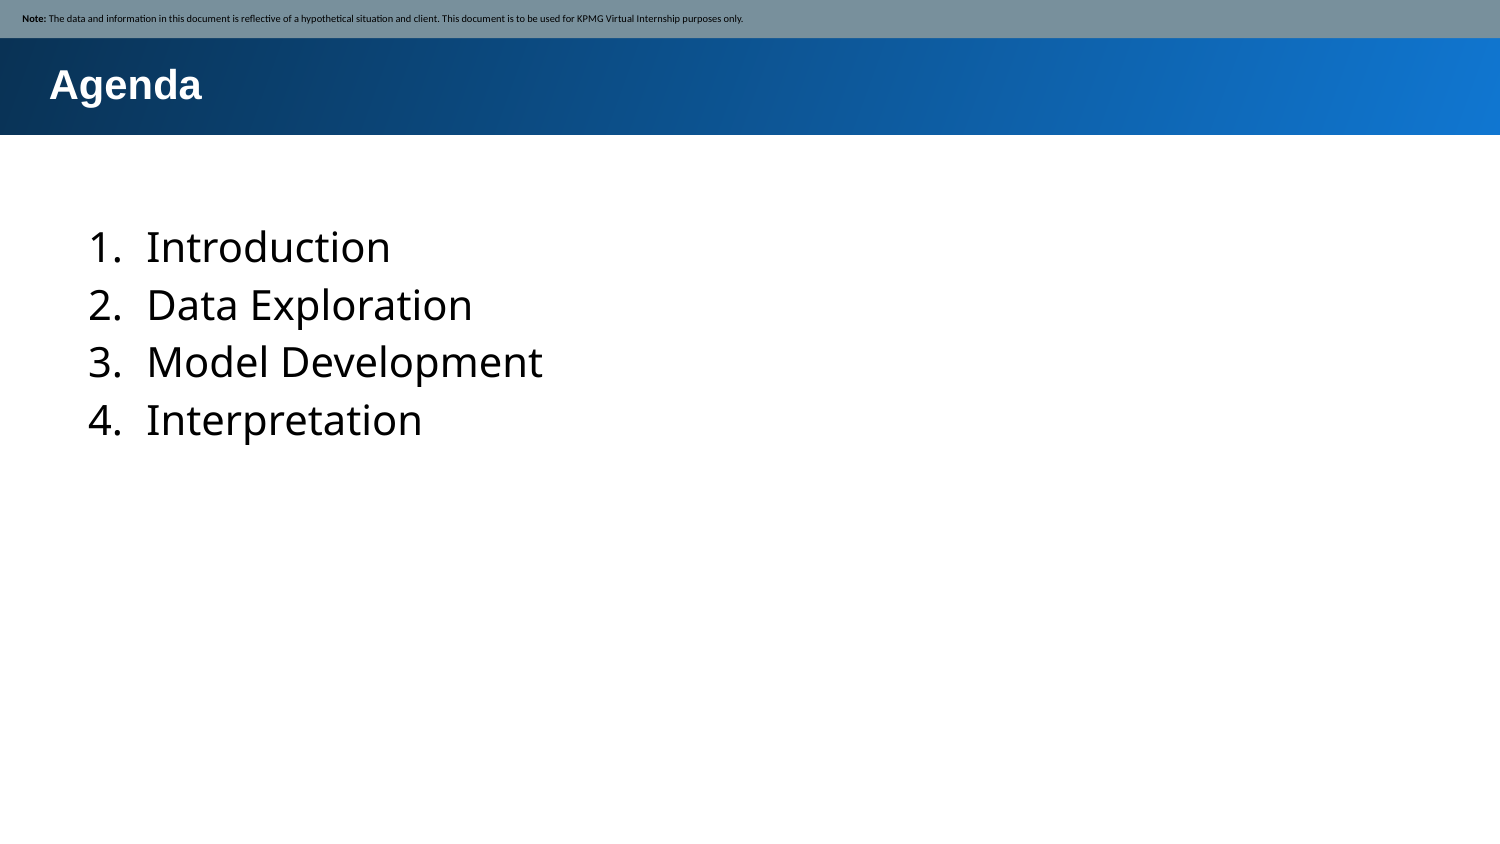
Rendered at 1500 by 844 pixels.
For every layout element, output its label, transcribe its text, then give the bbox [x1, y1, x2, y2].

text_box [0, 39, 1500, 135]
text_box Agenda [33, 43, 1439, 124]
text_box Introduction Data Exploration Model Development Interpretation [56, 198, 952, 459]
text_box Note: The data and information in this document is reflective of a hypothetical situation and client. This document is to be used for KPMG Virtual Internship purposes only. [0, 0, 1500, 39]
